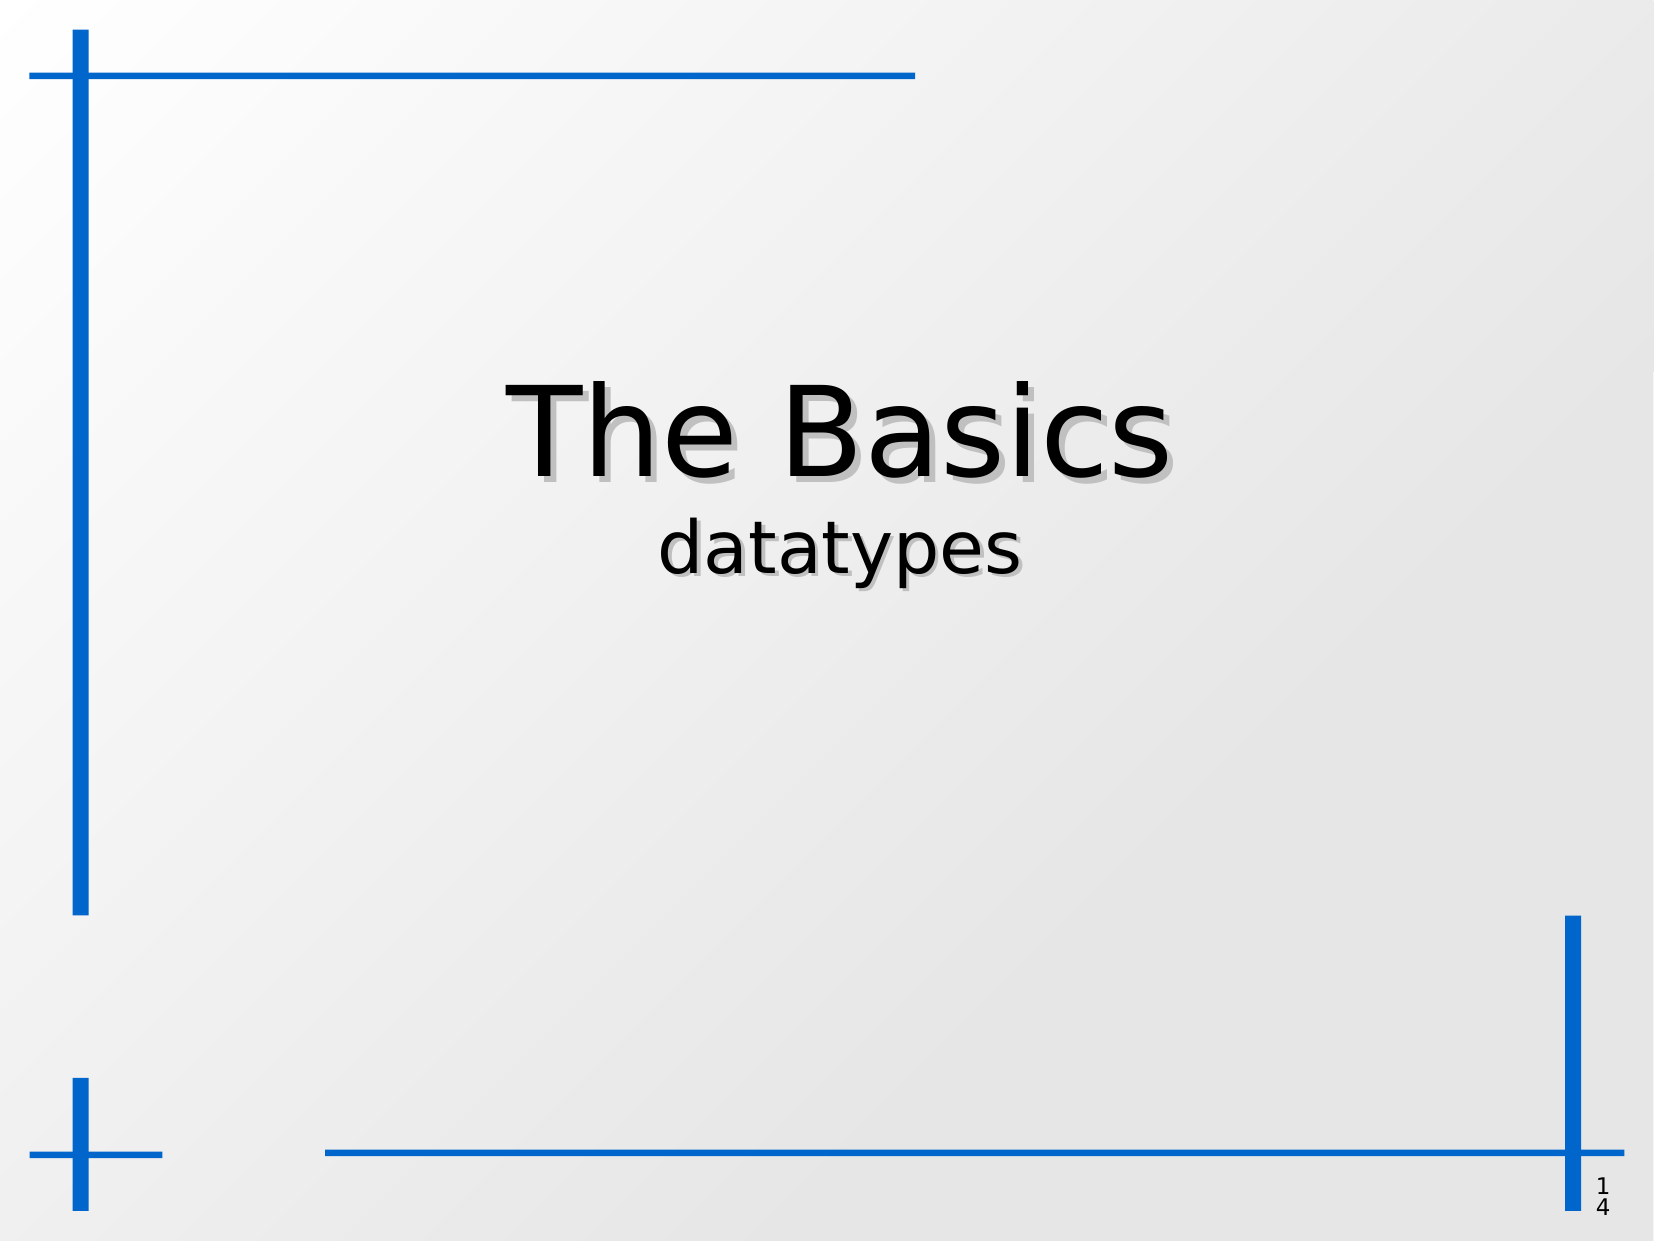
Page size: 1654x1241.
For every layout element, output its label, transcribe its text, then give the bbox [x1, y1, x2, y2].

list The Basics datatypes [304, 360, 1306, 1178]
